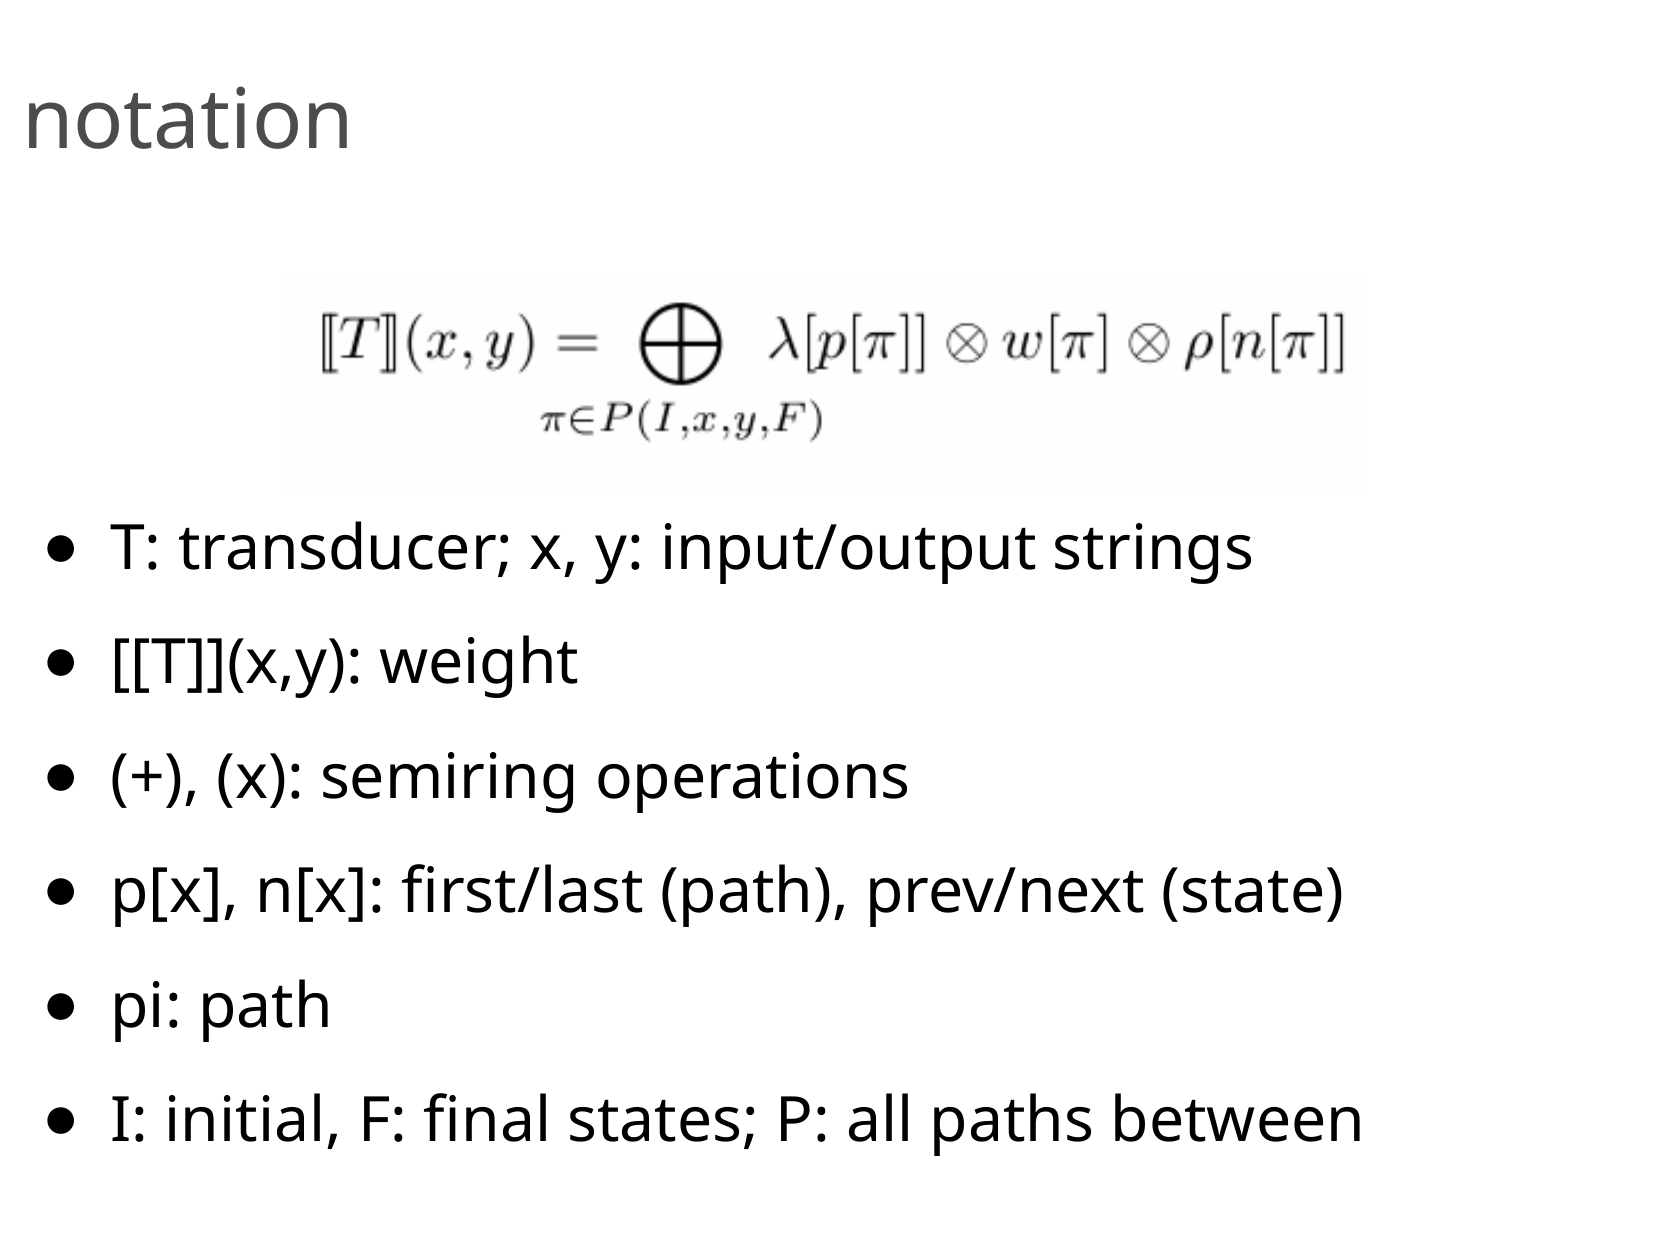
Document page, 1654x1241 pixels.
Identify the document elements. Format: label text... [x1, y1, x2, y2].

title notation [22, 19, 1654, 213]
picture [280, 276, 1366, 491]
list T: transducer; x, y: input/output strings [[T]](x,y): weight (+), (x): semiring operations p[x], n[x]: first/last (path), prev/next (state) pi: path I: initial, F: final states; P: all paths between [25, 493, 1654, 1169]
